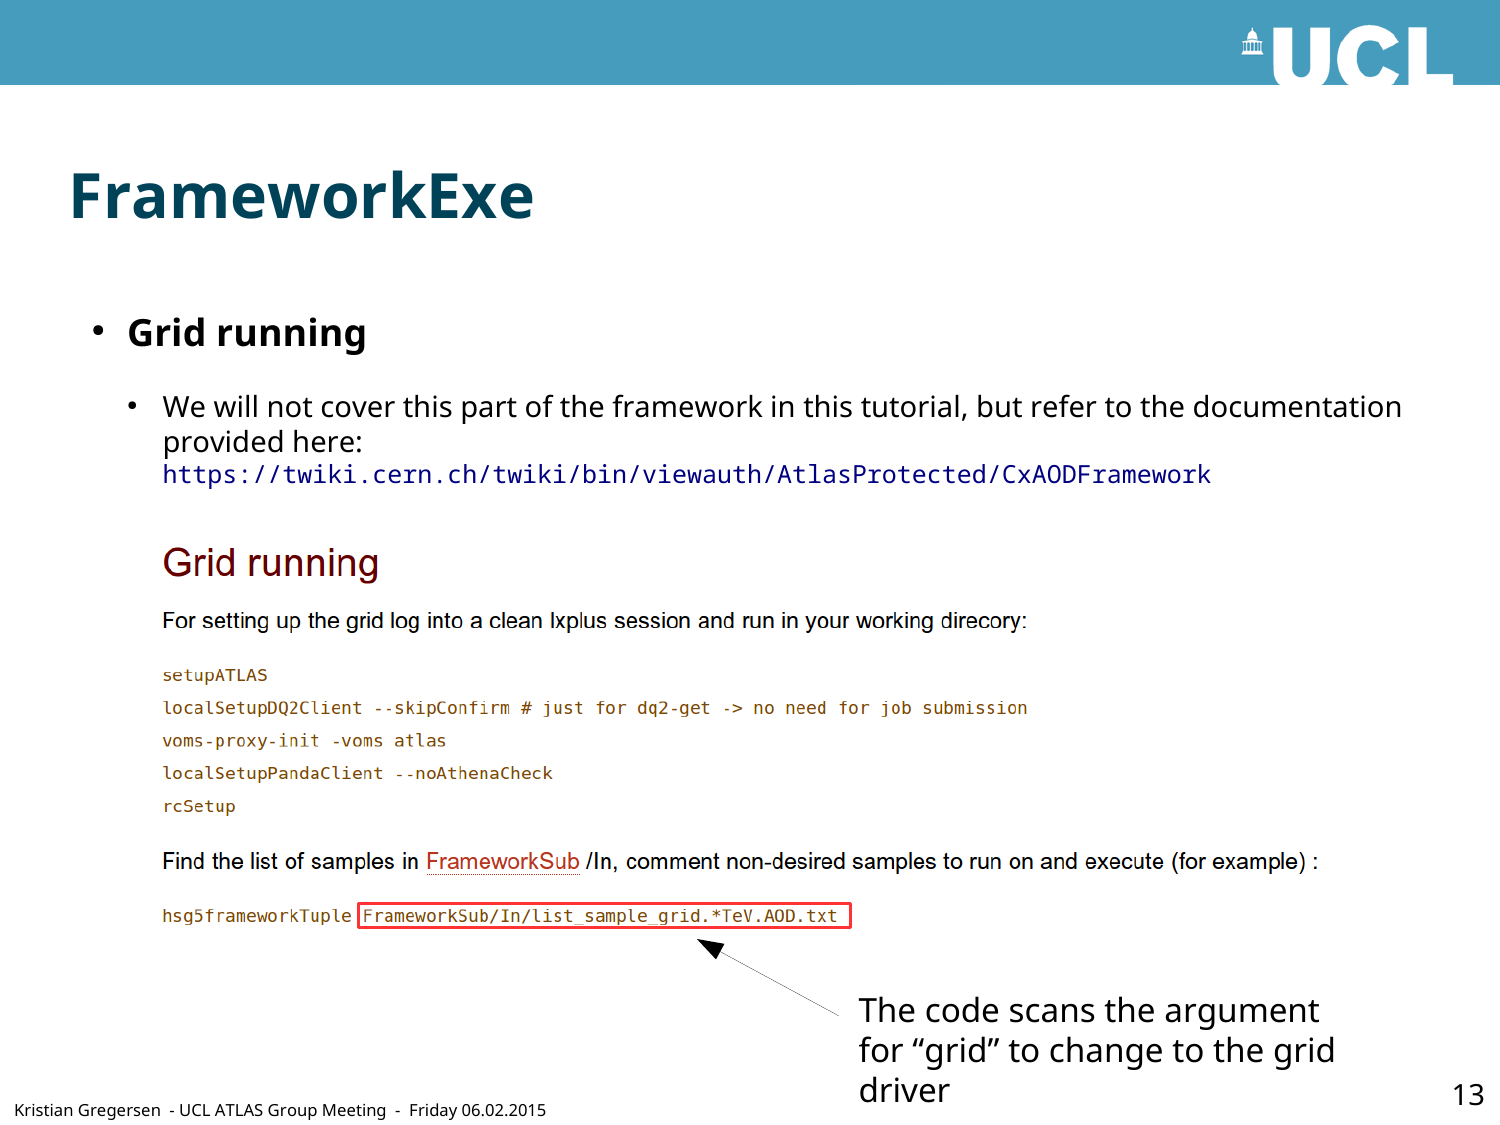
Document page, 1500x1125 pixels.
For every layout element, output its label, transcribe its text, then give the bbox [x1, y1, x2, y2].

text_box The code scans the argument for “grid” to change to the grid driver [843, 981, 1365, 1077]
text_box Grid running We will not cover this part of the framework in this tutorial, but refer to the documentation provided here: https://twiki.cern.ch/twiki/bin/viewauth/AtlasProtected/CxAODFramework [76, 378, 1317, 1101]
picture [0, 0, 1500, 85]
title FrameworkExe [54, 148, 1447, 378]
text_box Grid running We will not cover this part of the framework in this tutorial, but refer to the documentation provided here: https://twiki.cern.ch/twiki/bin/viewauth/AtlasProtected/CxAODFramework [876, 1077, 1317, 1101]
picture [147, 539, 1353, 939]
